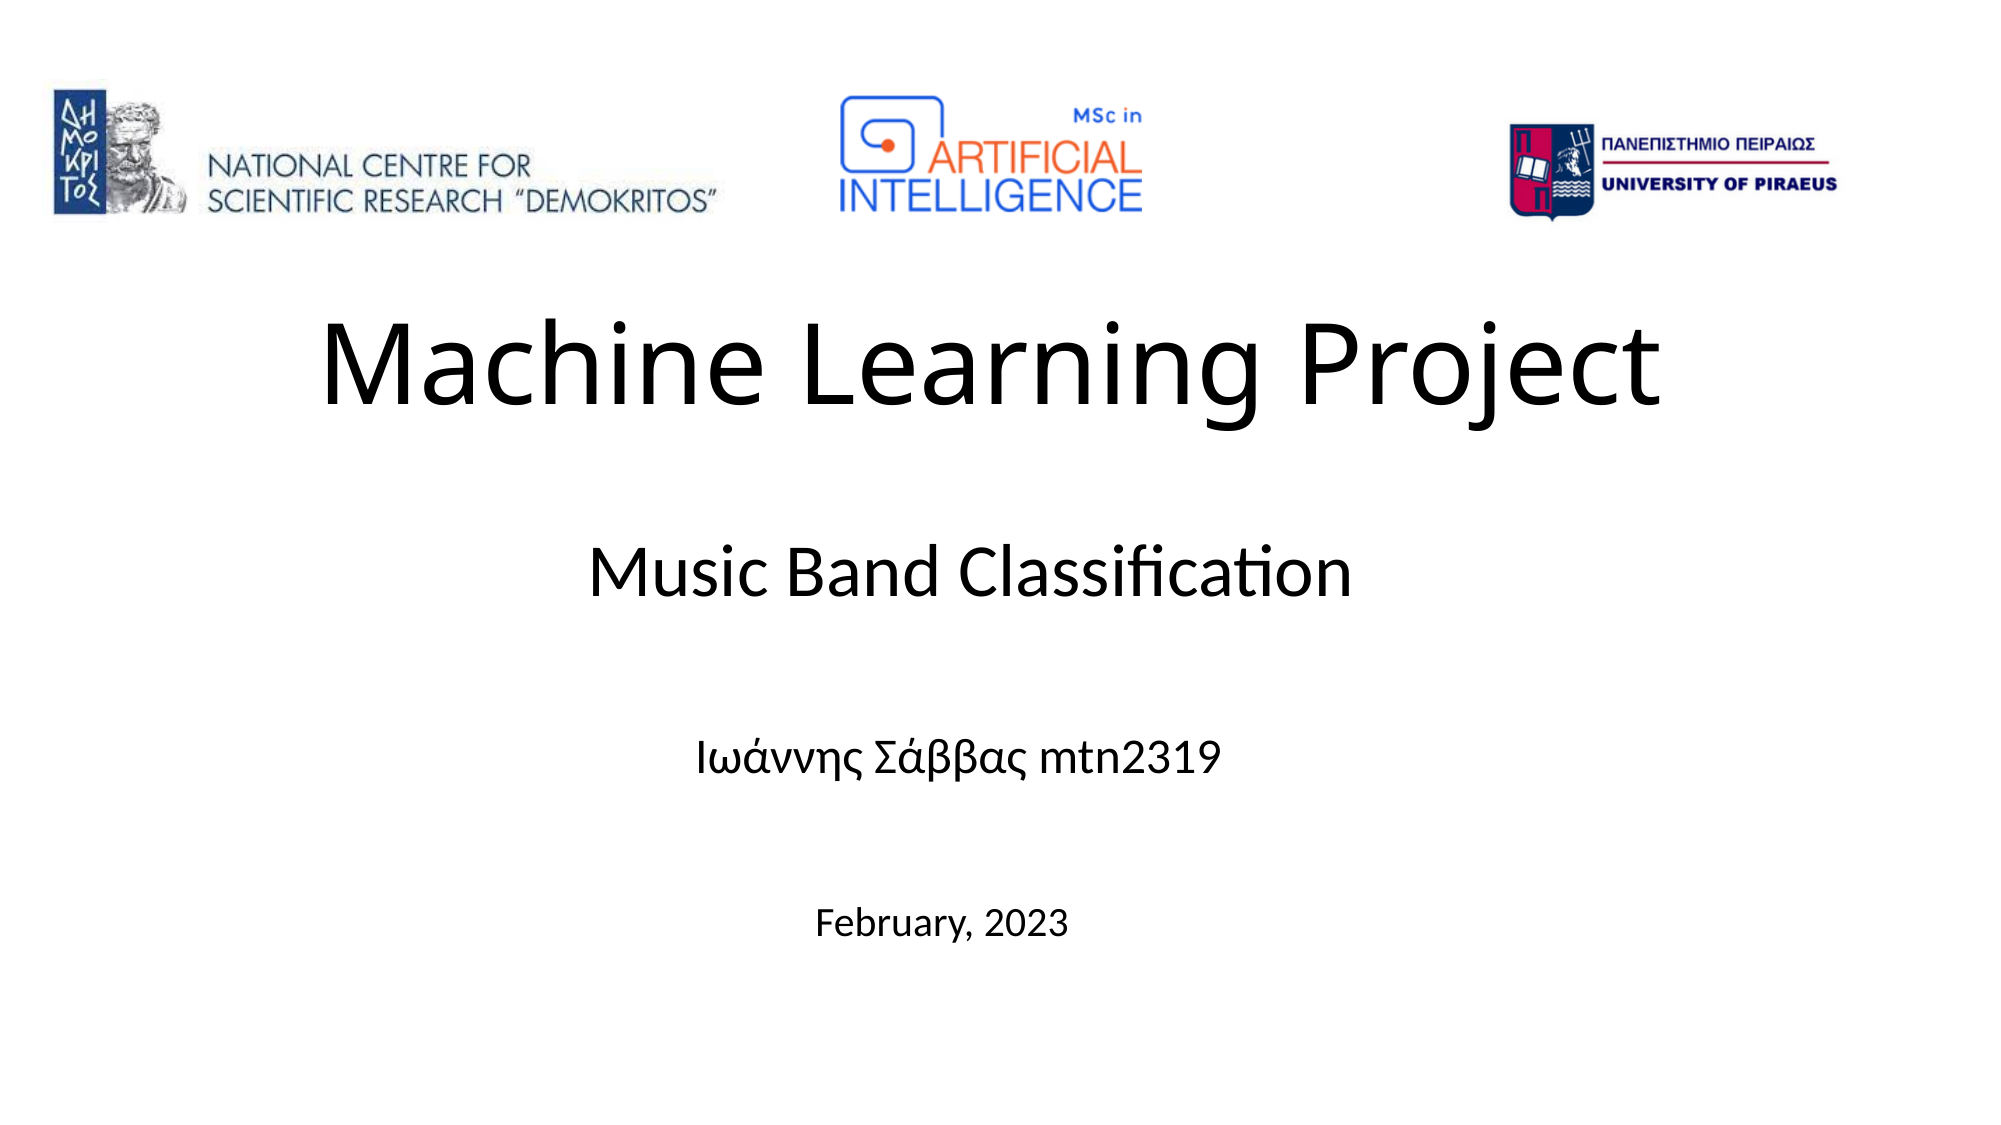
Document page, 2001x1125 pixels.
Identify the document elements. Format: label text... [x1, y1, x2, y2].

text_box Ιωάννης Σάββας mtn2319 [679, 715, 1262, 792]
picture [42, 79, 729, 224]
title Machine Learning Project [240, 297, 1741, 437]
picture [1493, 42, 1852, 298]
subtitle Music Band Classification [220, 531, 1721, 621]
text_box February, 2023 [800, 886, 1105, 953]
picture [839, 84, 1142, 224]
